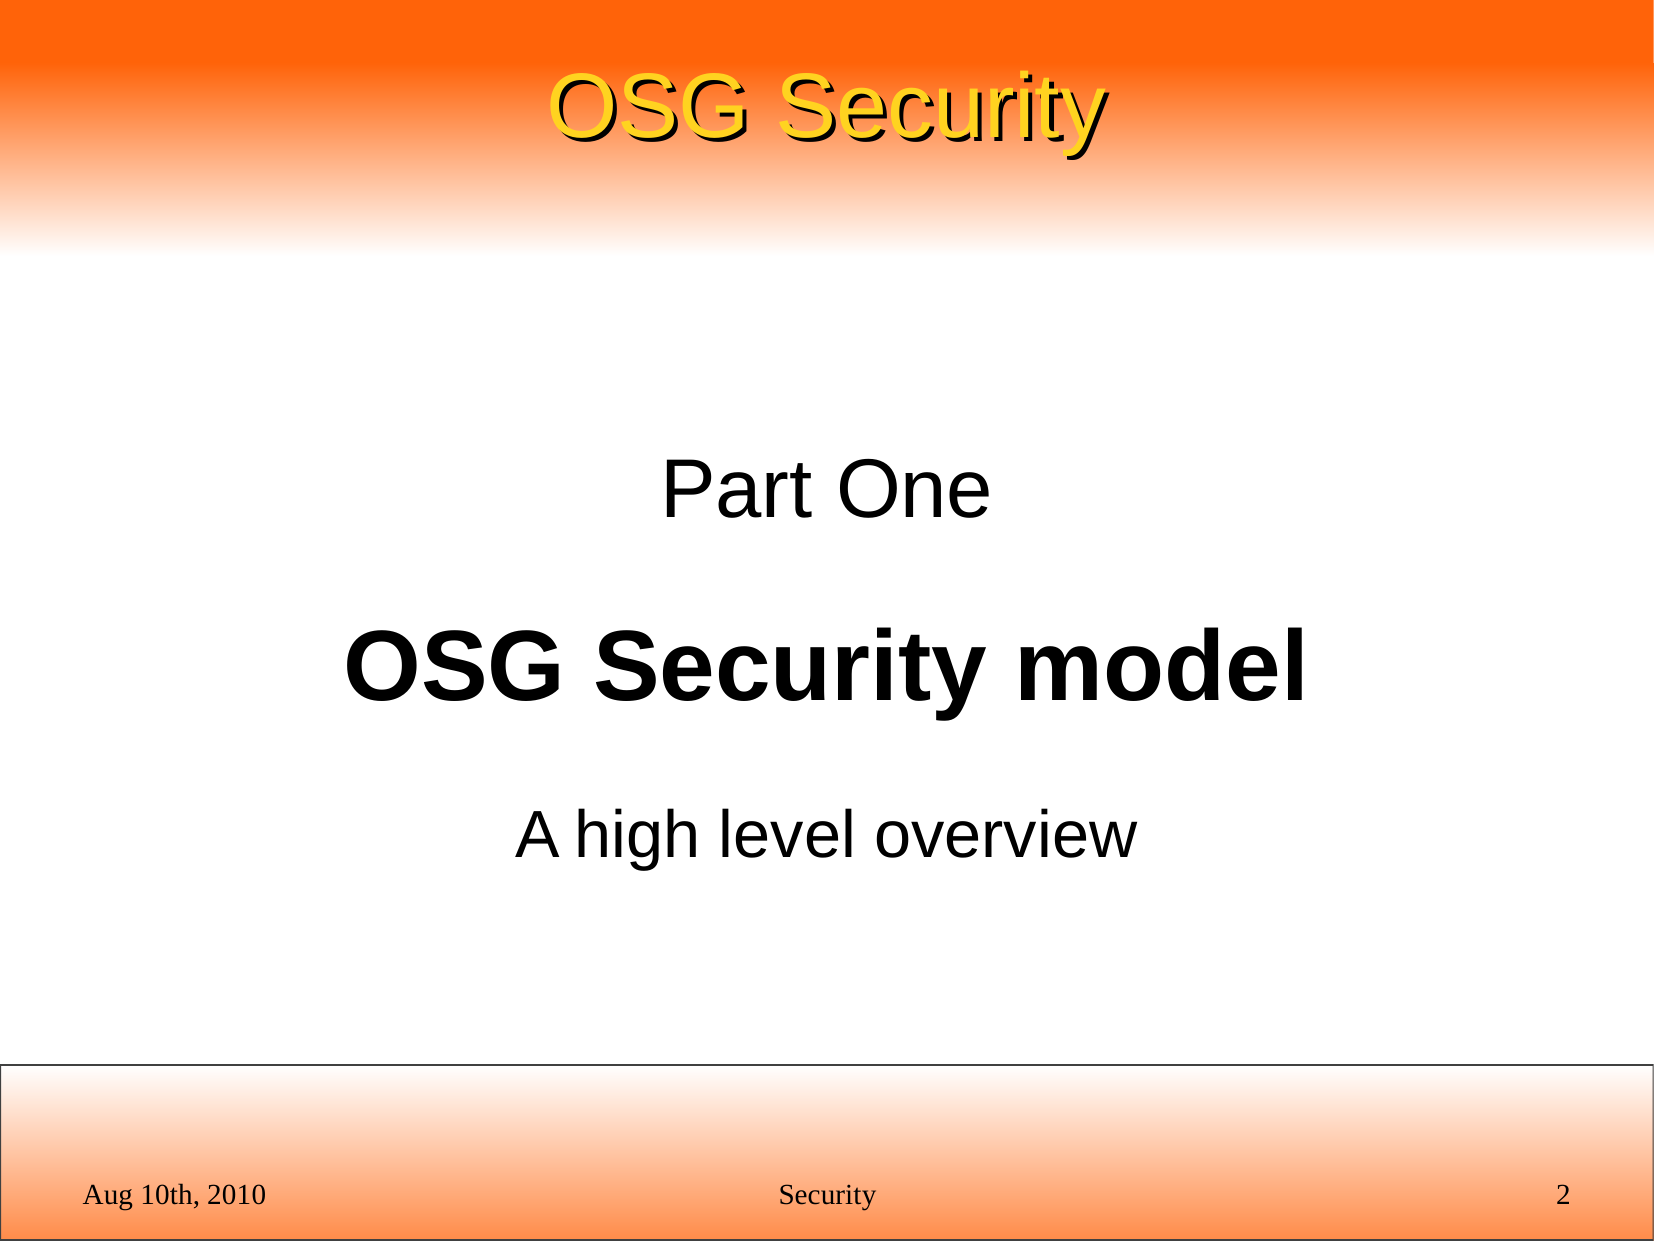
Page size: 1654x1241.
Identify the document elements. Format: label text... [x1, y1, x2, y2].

title OSG Security [82, 9, 1571, 202]
subtitle Part One OSG Security model A high level overview [82, 254, 1571, 1059]
